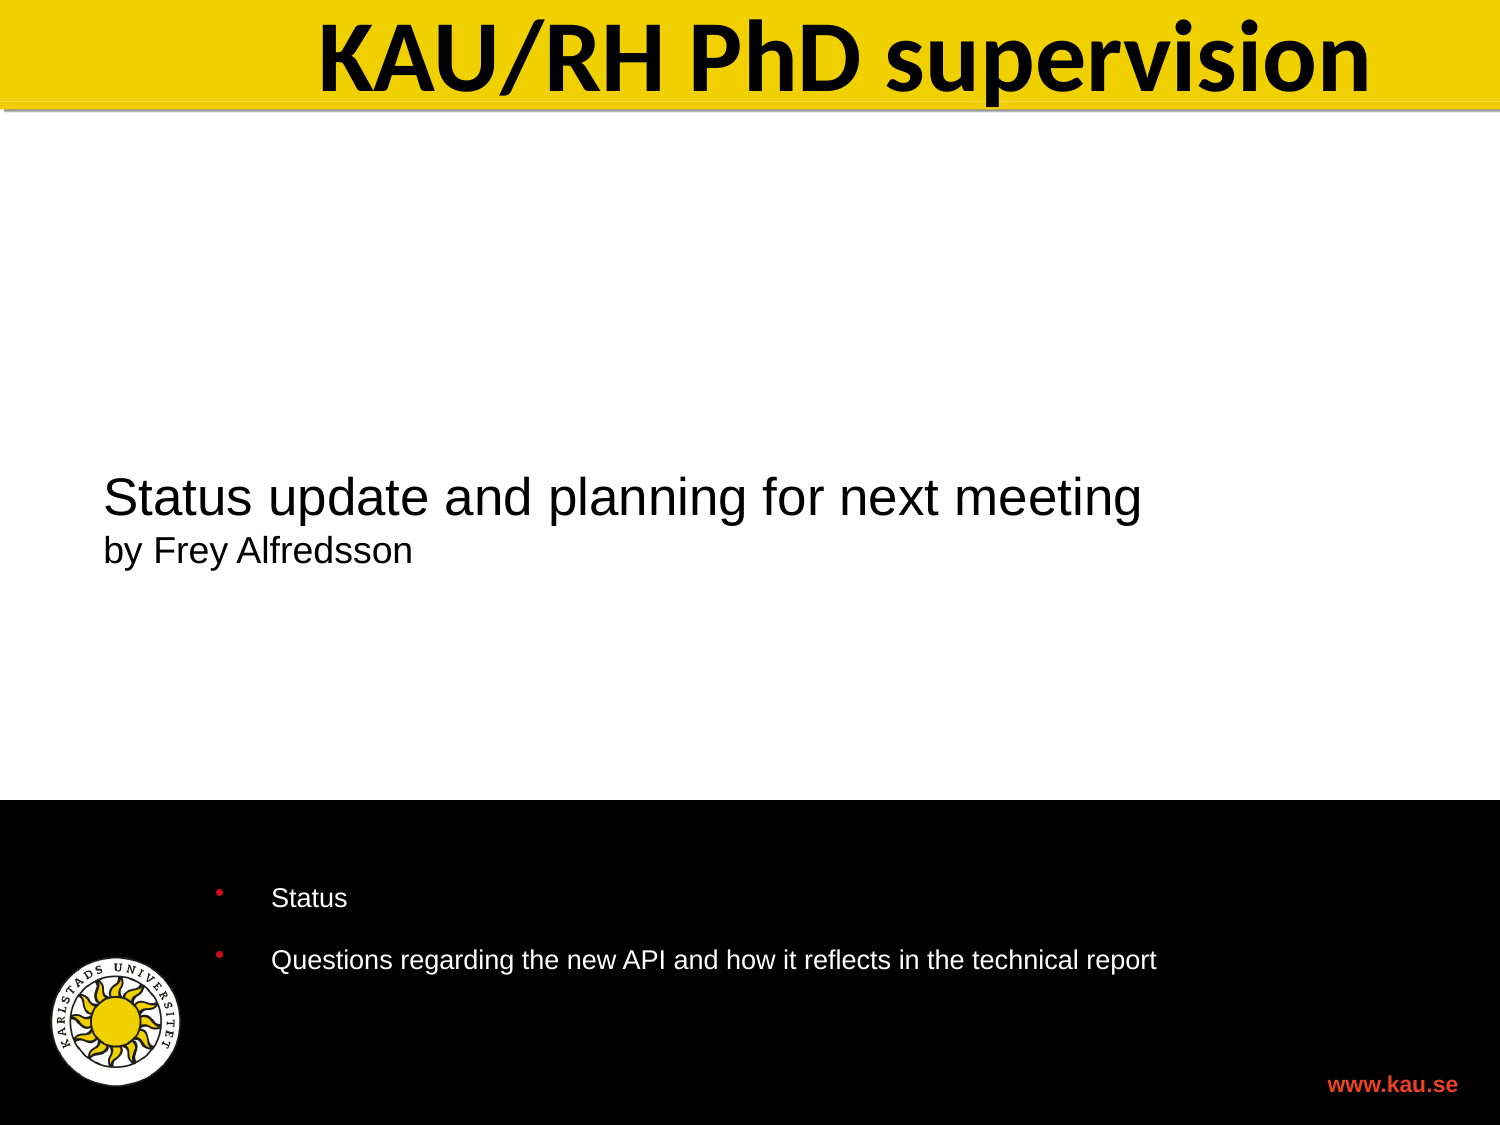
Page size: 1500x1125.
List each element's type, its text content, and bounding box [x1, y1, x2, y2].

title KAU/RH PhD supervision [112, 0, 1388, 102]
text_box Status update and planning for next meeting by Frey Alfredsson [88, 455, 1400, 579]
picture [50, 948, 181, 1095]
list Status Questions regarding the new API and how it reflects in the technical report [200, 810, 1388, 1091]
